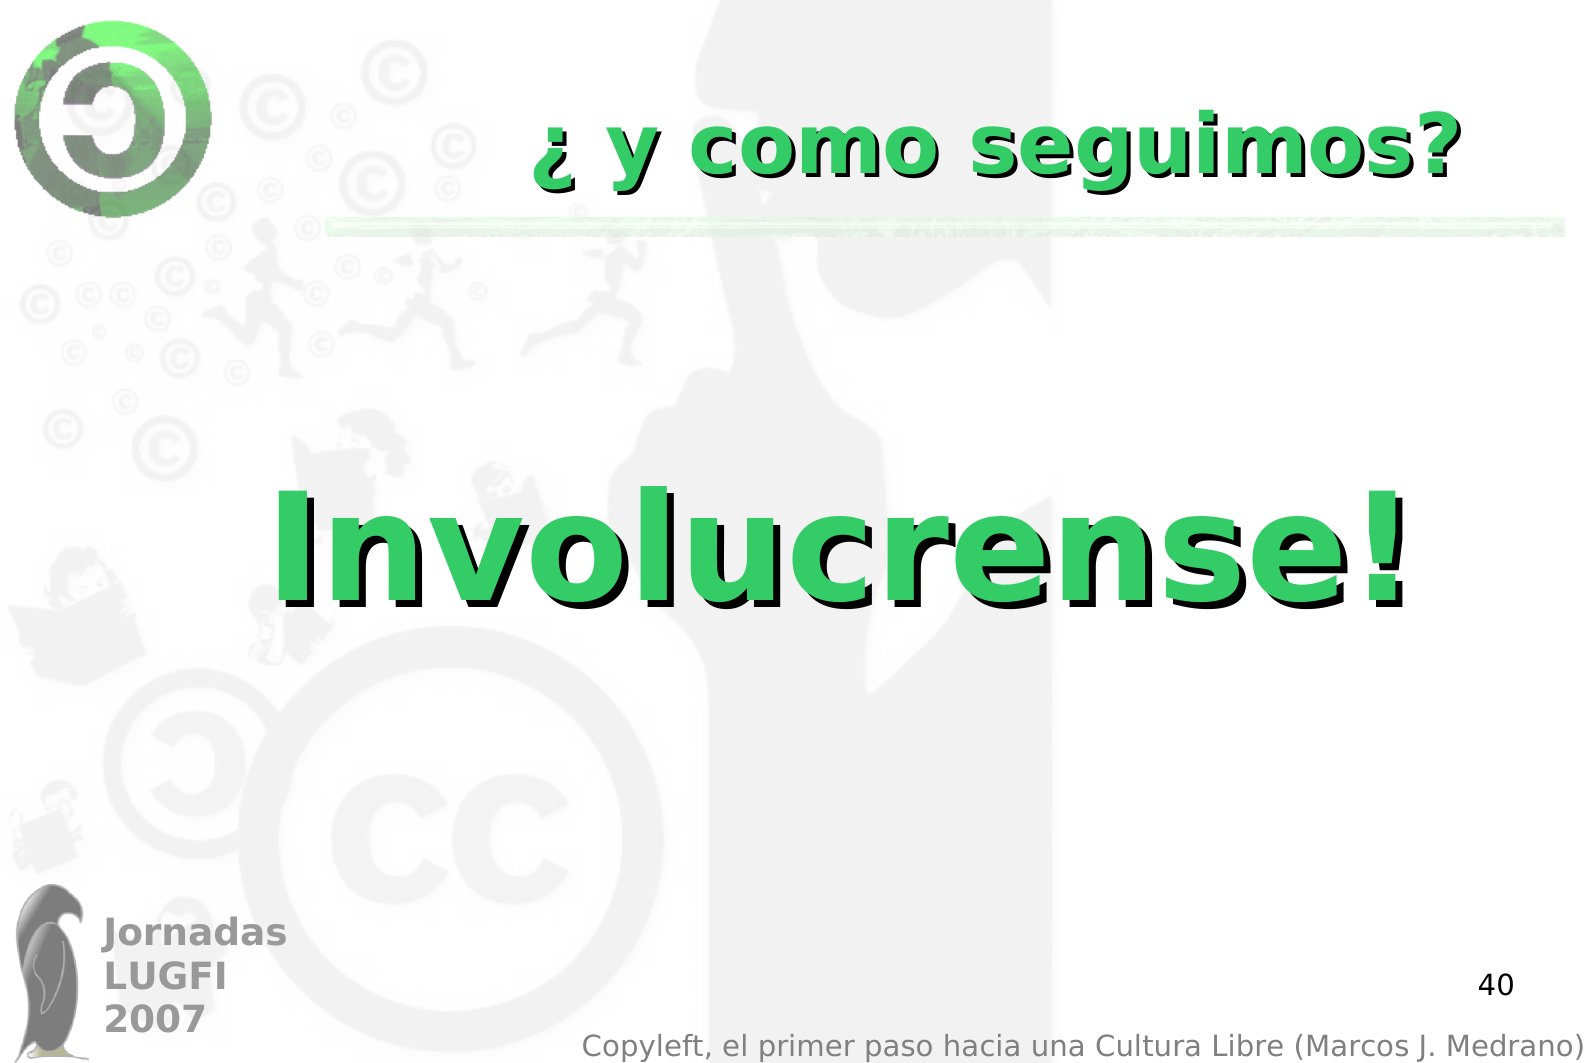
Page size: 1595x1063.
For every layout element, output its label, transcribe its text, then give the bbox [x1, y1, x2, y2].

text_box ¿ y como seguimos? [513, 88, 1560, 201]
text_box Involucrense! [250, 454, 1433, 644]
